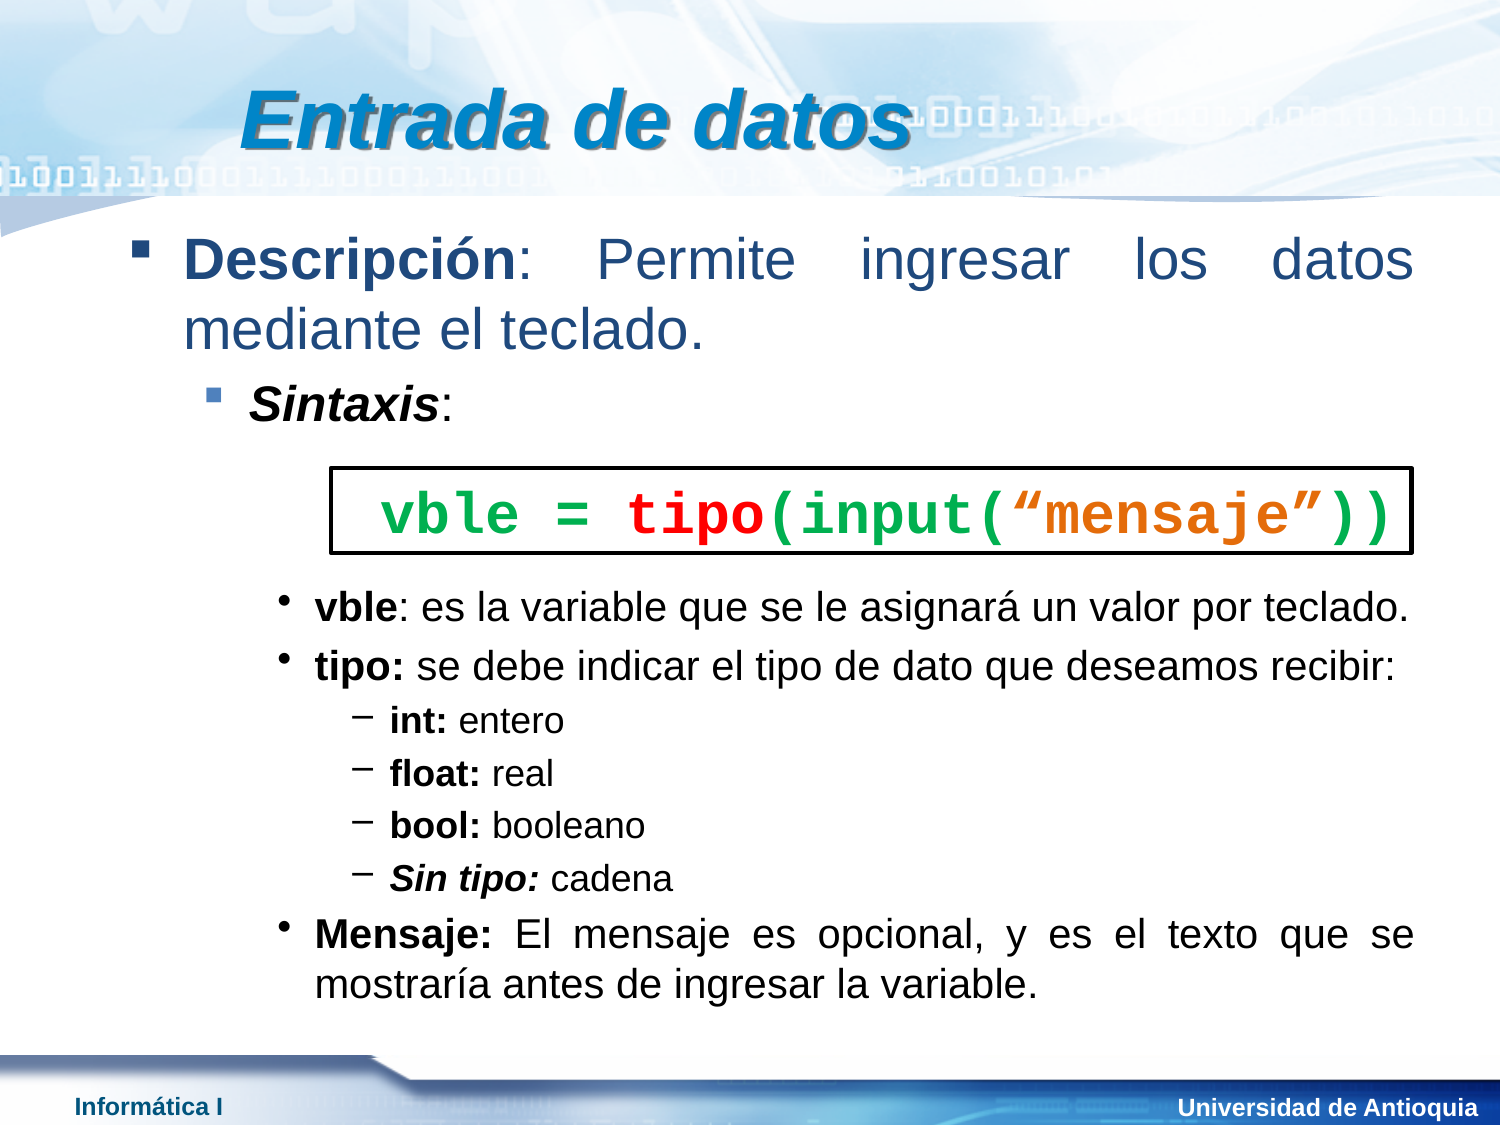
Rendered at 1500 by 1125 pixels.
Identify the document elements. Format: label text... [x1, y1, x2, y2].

text_box vble = tipo(input(“mensaje”)) [330, 468, 1412, 553]
title Entrada de datos [224, 57, 1438, 150]
picture [0, 1055, 1500, 1125]
list Descripción: Permite ingresar los datos mediante el teclado. Sintaxis: vble: es la variable que se le asignará un valor por teclado. tipo: se debe indicar el tipo de dato que deseamos recibir: int: entero float: real bool: booleano Sin tipo: cadena Mensaje: El mensaje es opcional, y es el texto que se mostraría antes de ingresar la variable. [112, 214, 1431, 1071]
picture [0, 0, 1500, 196]
